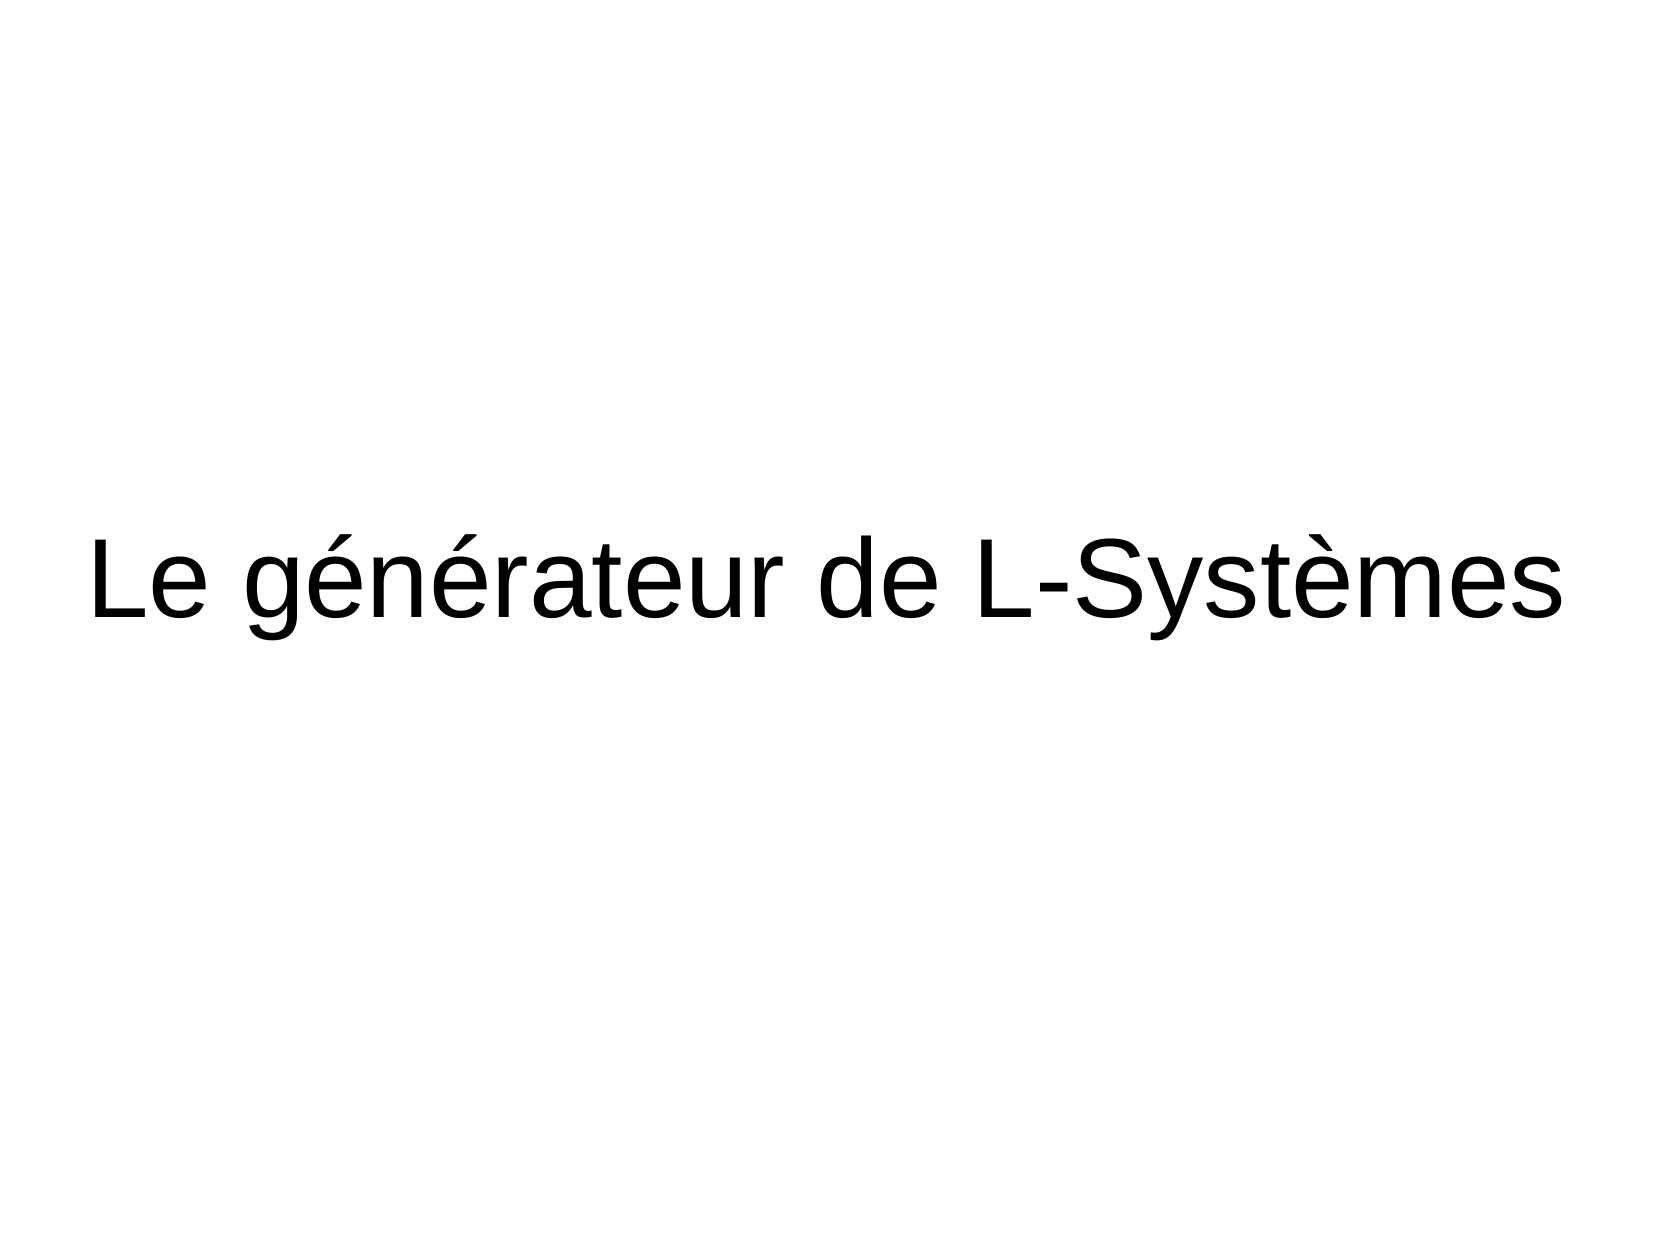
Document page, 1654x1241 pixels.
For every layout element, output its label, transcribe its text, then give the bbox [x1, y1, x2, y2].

subtitle Le générateur de L-Systèmes [82, 49, 1571, 1109]
